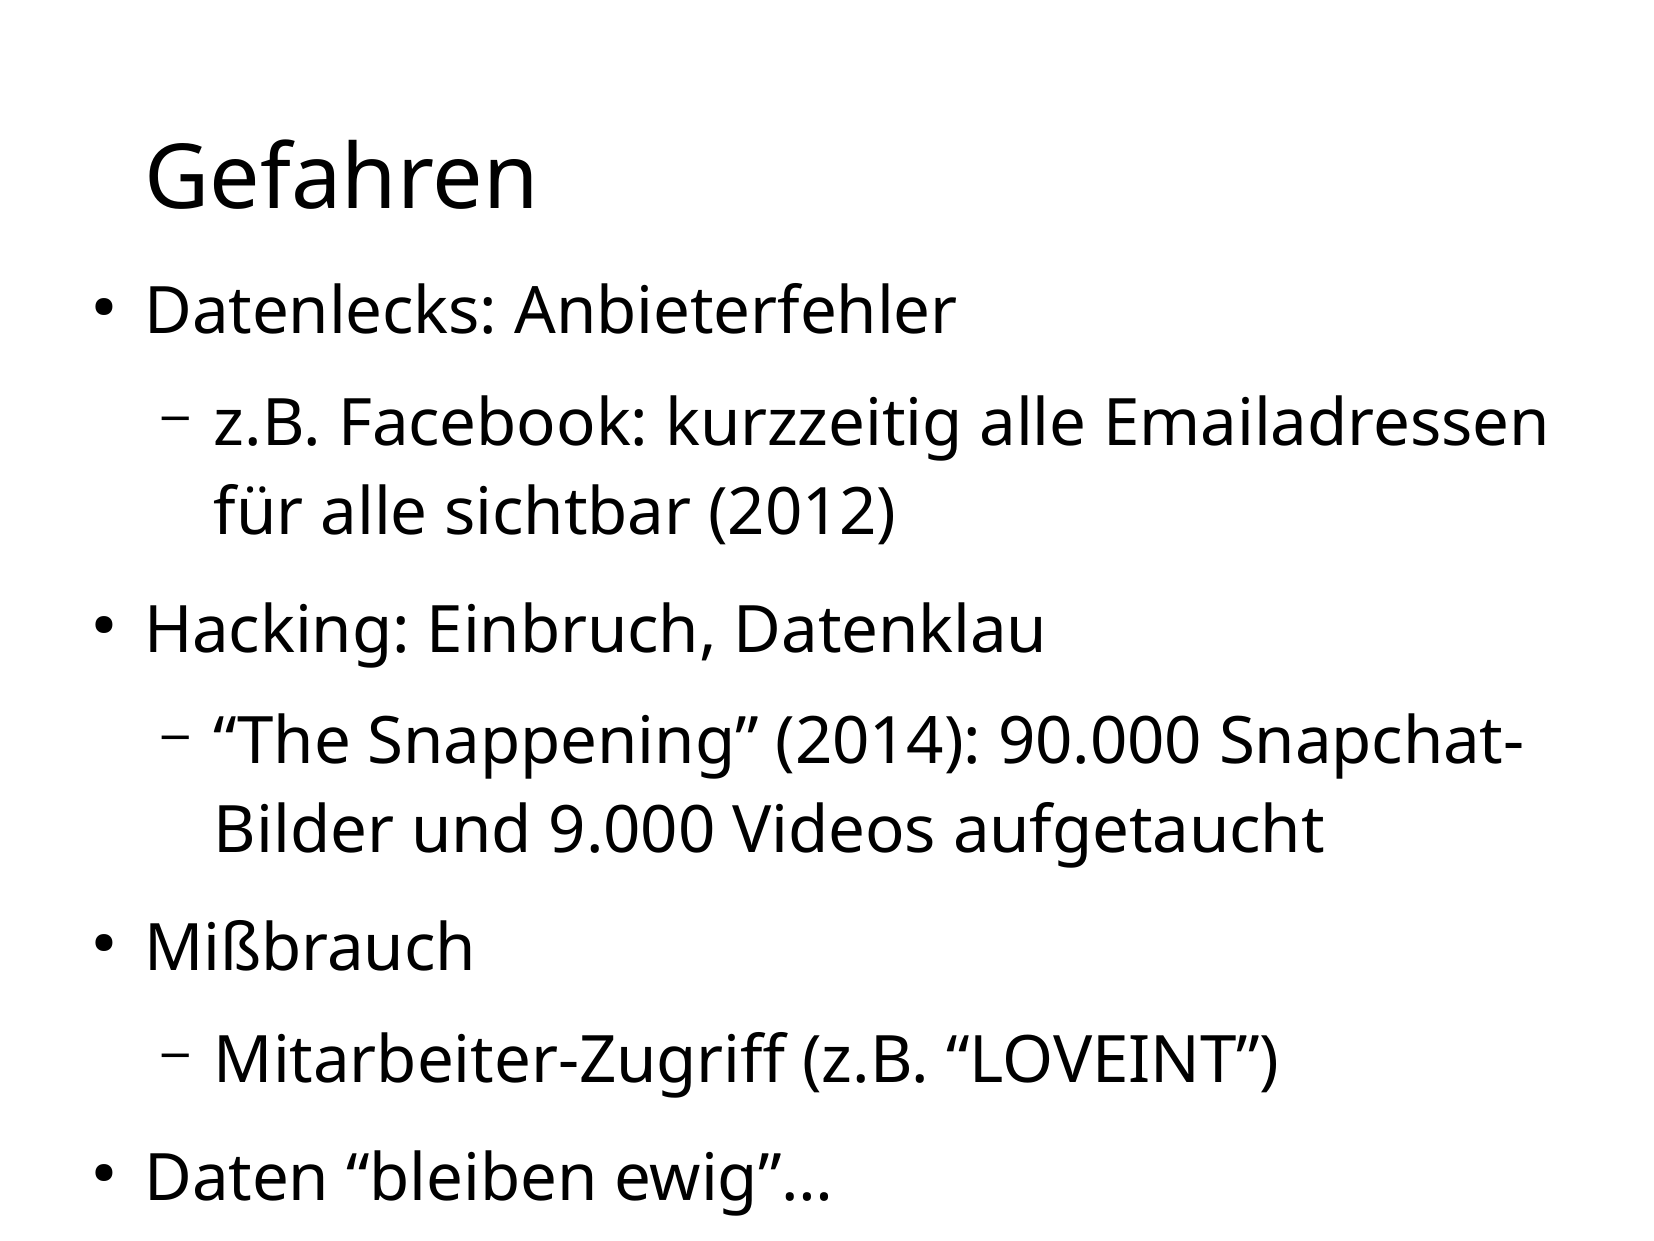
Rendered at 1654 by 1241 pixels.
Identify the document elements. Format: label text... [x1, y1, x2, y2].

list Gefahren Datenlecks: Anbieterfehler z.B. Facebook: kurzzeitig alle Emailadressen für alle sichtbar (2012) Hacking: Einbruch, Datenklau “The Snappening” (2014): 90.000 Snapchat-Bilder und 9.000 Videos aufgetaucht Mißbrauch Mitarbeiter-Zugriff (z.B. “LOVEINT”) Daten “bleiben ewig”… [75, 112, 1568, 1226]
